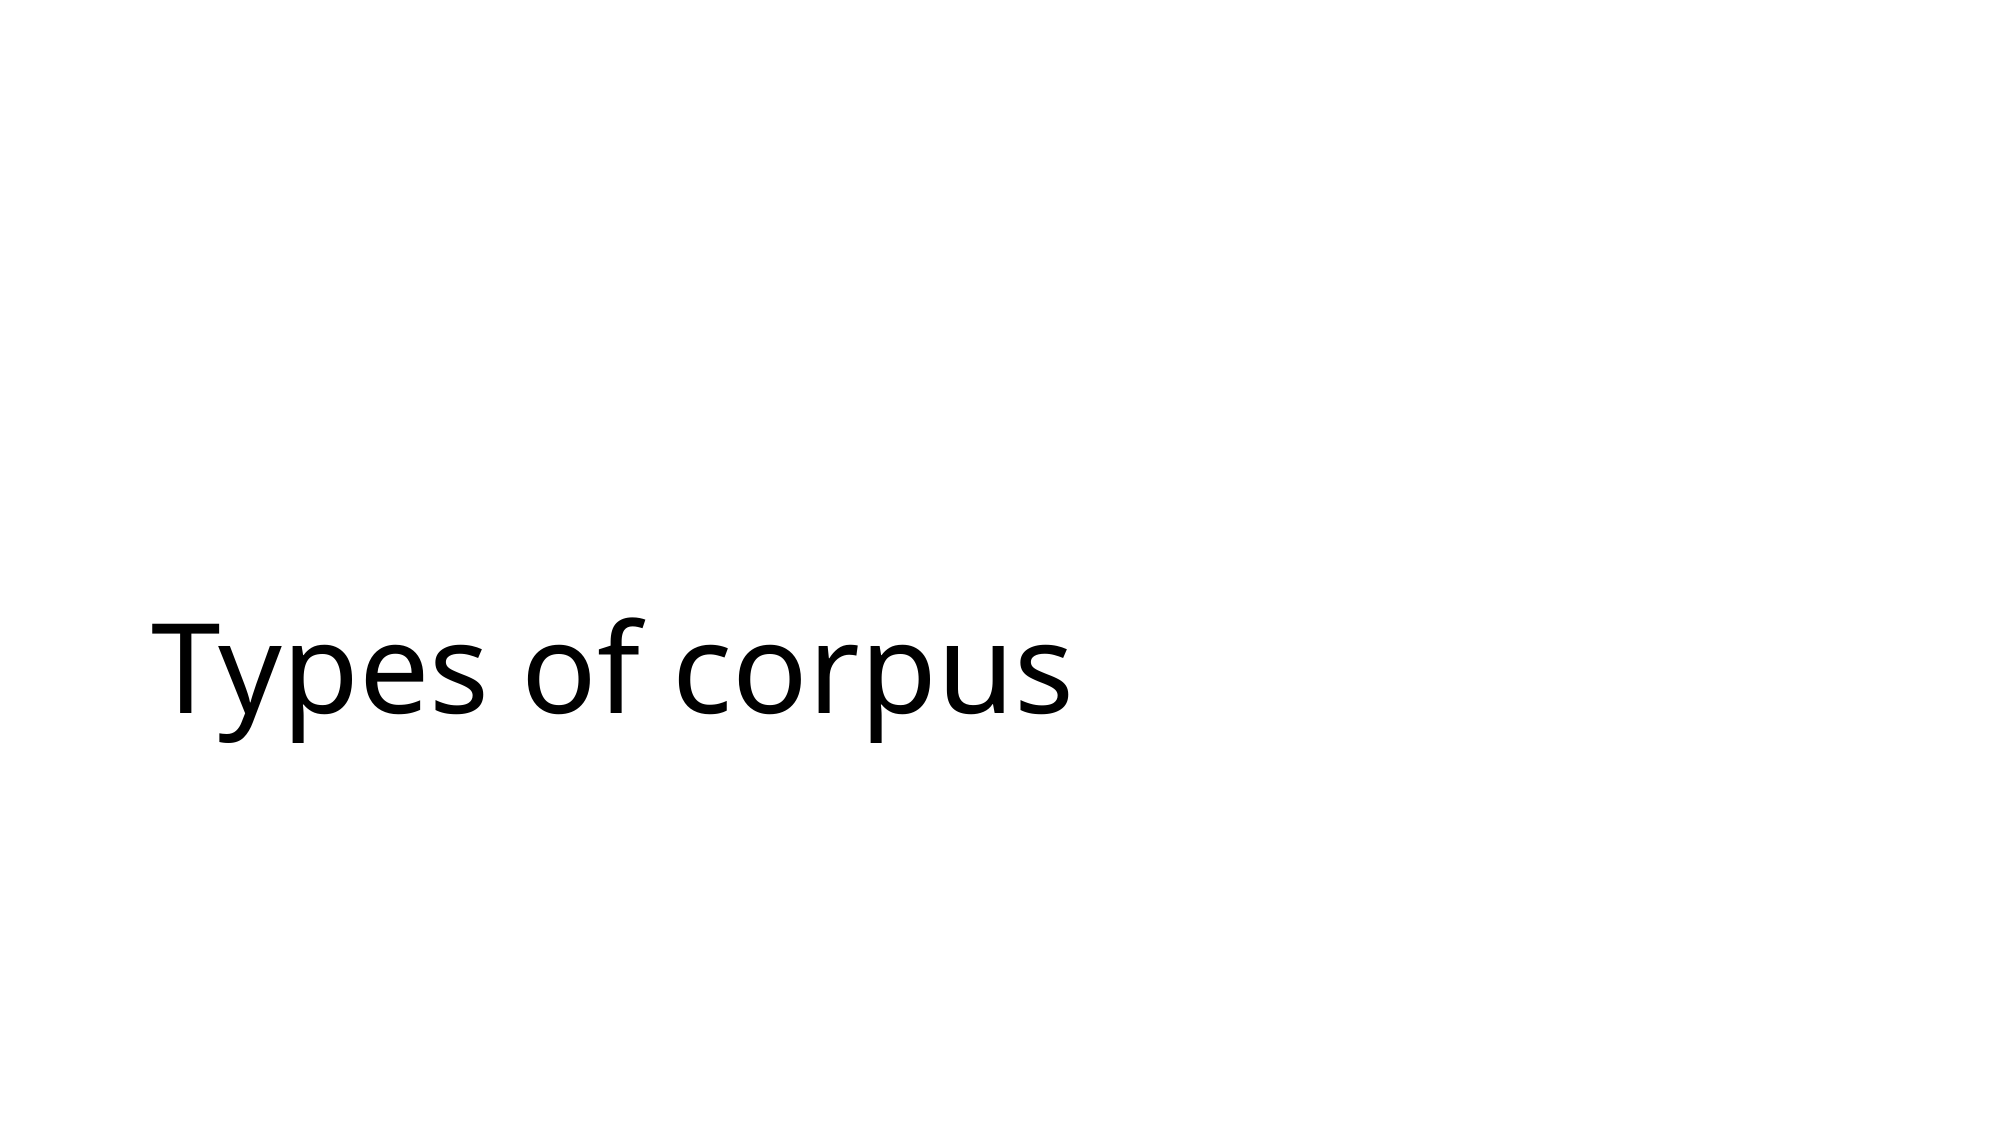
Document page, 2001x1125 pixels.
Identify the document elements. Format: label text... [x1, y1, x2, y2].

title Types of corpus [136, 280, 1862, 749]
